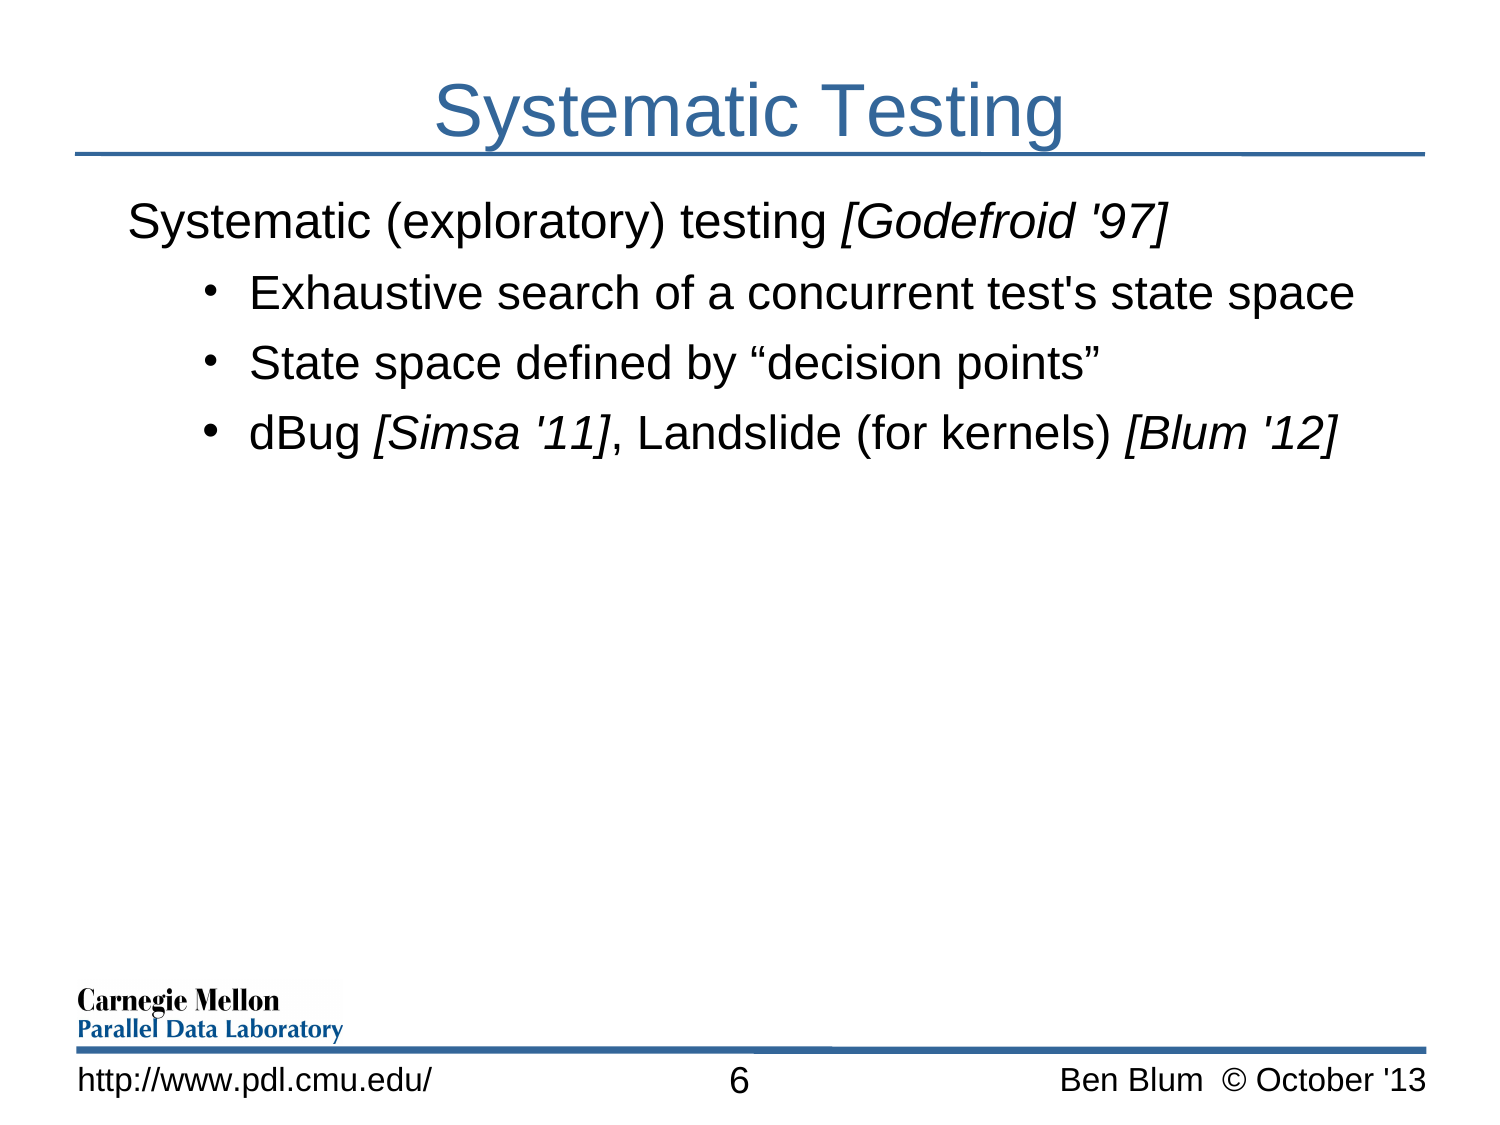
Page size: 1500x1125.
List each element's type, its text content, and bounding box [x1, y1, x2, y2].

title Systematic Testing [112, 49, 1388, 163]
picture [77, 979, 343, 1044]
list Systematic (exploratory) testing [Godefroid '97] Exhaustive search of a concurrent test's state space State space defined by “decision points” dBug [Simsa '11], Landslide (for kernels) [Blum '12] [112, 181, 1426, 938]
